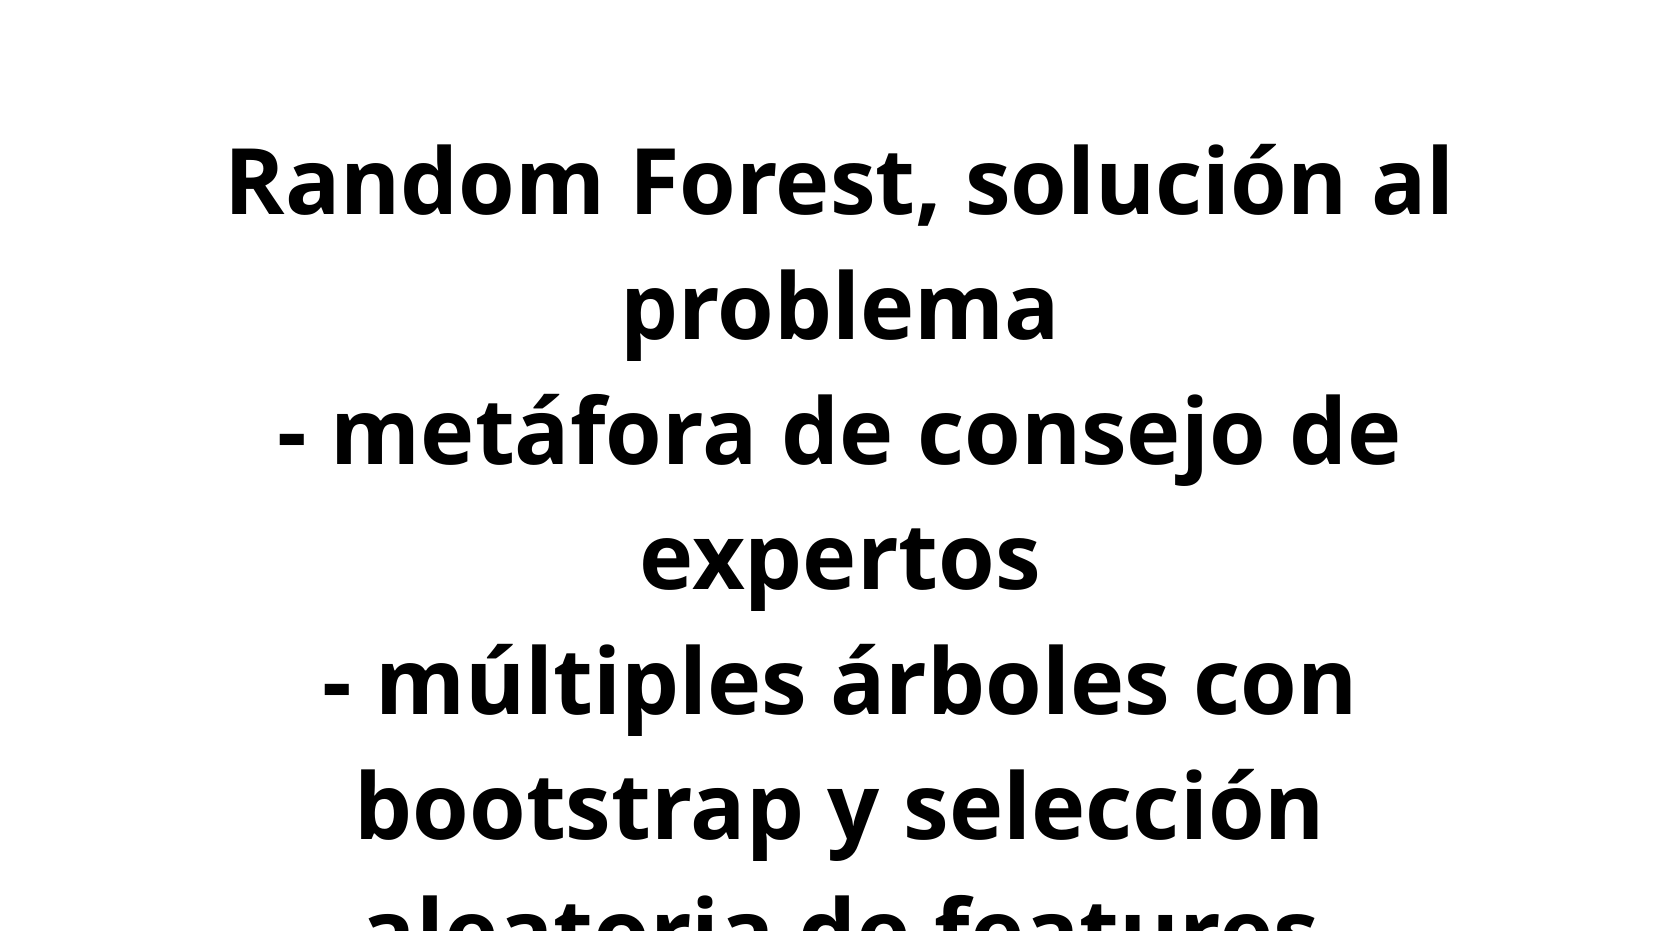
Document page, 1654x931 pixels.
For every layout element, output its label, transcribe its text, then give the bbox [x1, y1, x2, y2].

text_box Random Forest, solución al problema - metáfora de consejo de expertos - múltiples árboles con bootstrap y selección aleatoria de features - Ejemplo [149, 109, 1531, 895]
